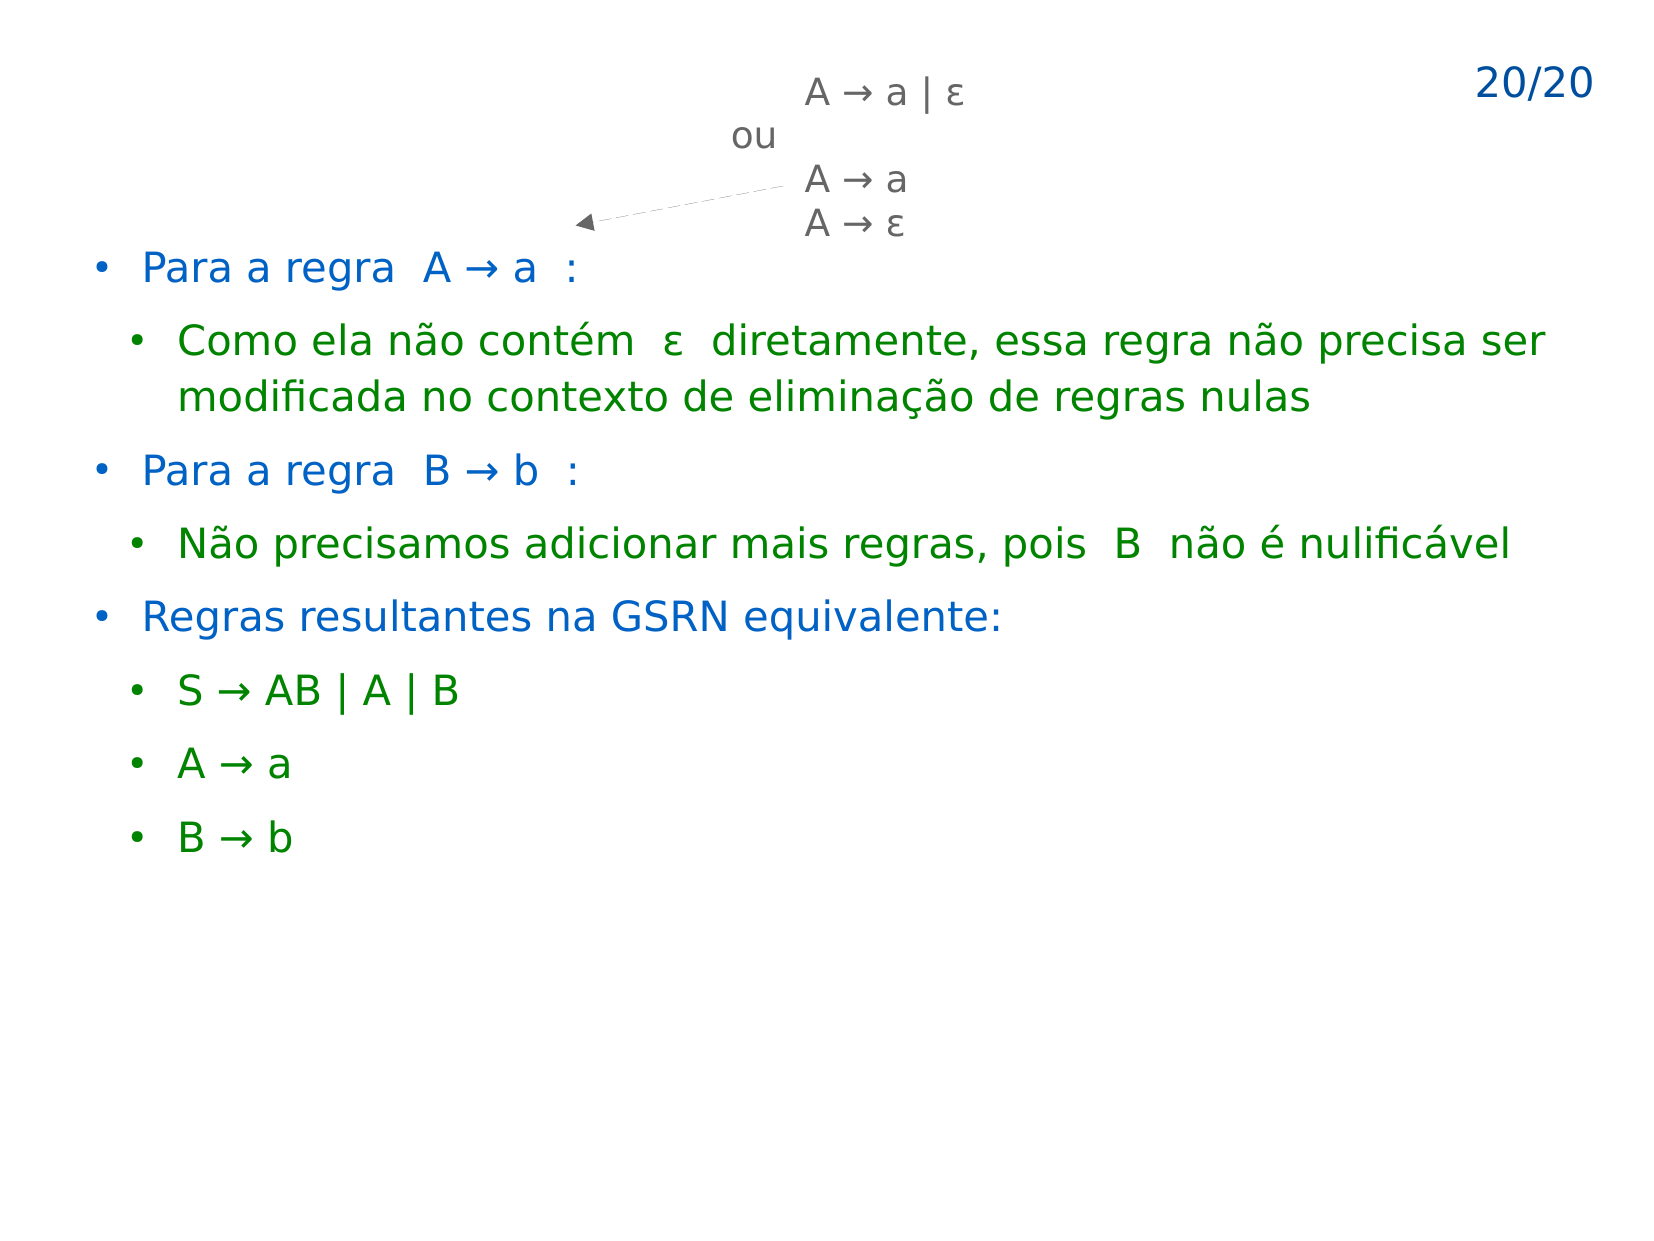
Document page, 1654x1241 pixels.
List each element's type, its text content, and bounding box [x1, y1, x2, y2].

list Para a regra A → a : Como ela não contém ε diretamente, essa regra não precisa ser modificada no contexto de eliminação de regras nulas Para a regra B → b : Não precisamos adicionar mais regras, pois B não é nulificável Regras resultantes na GSRN equivalente: S → AB | A | B A → a B → b [59, 236, 1595, 1211]
text_box A → a | ε ou A → a A → ε [715, 63, 1195, 266]
